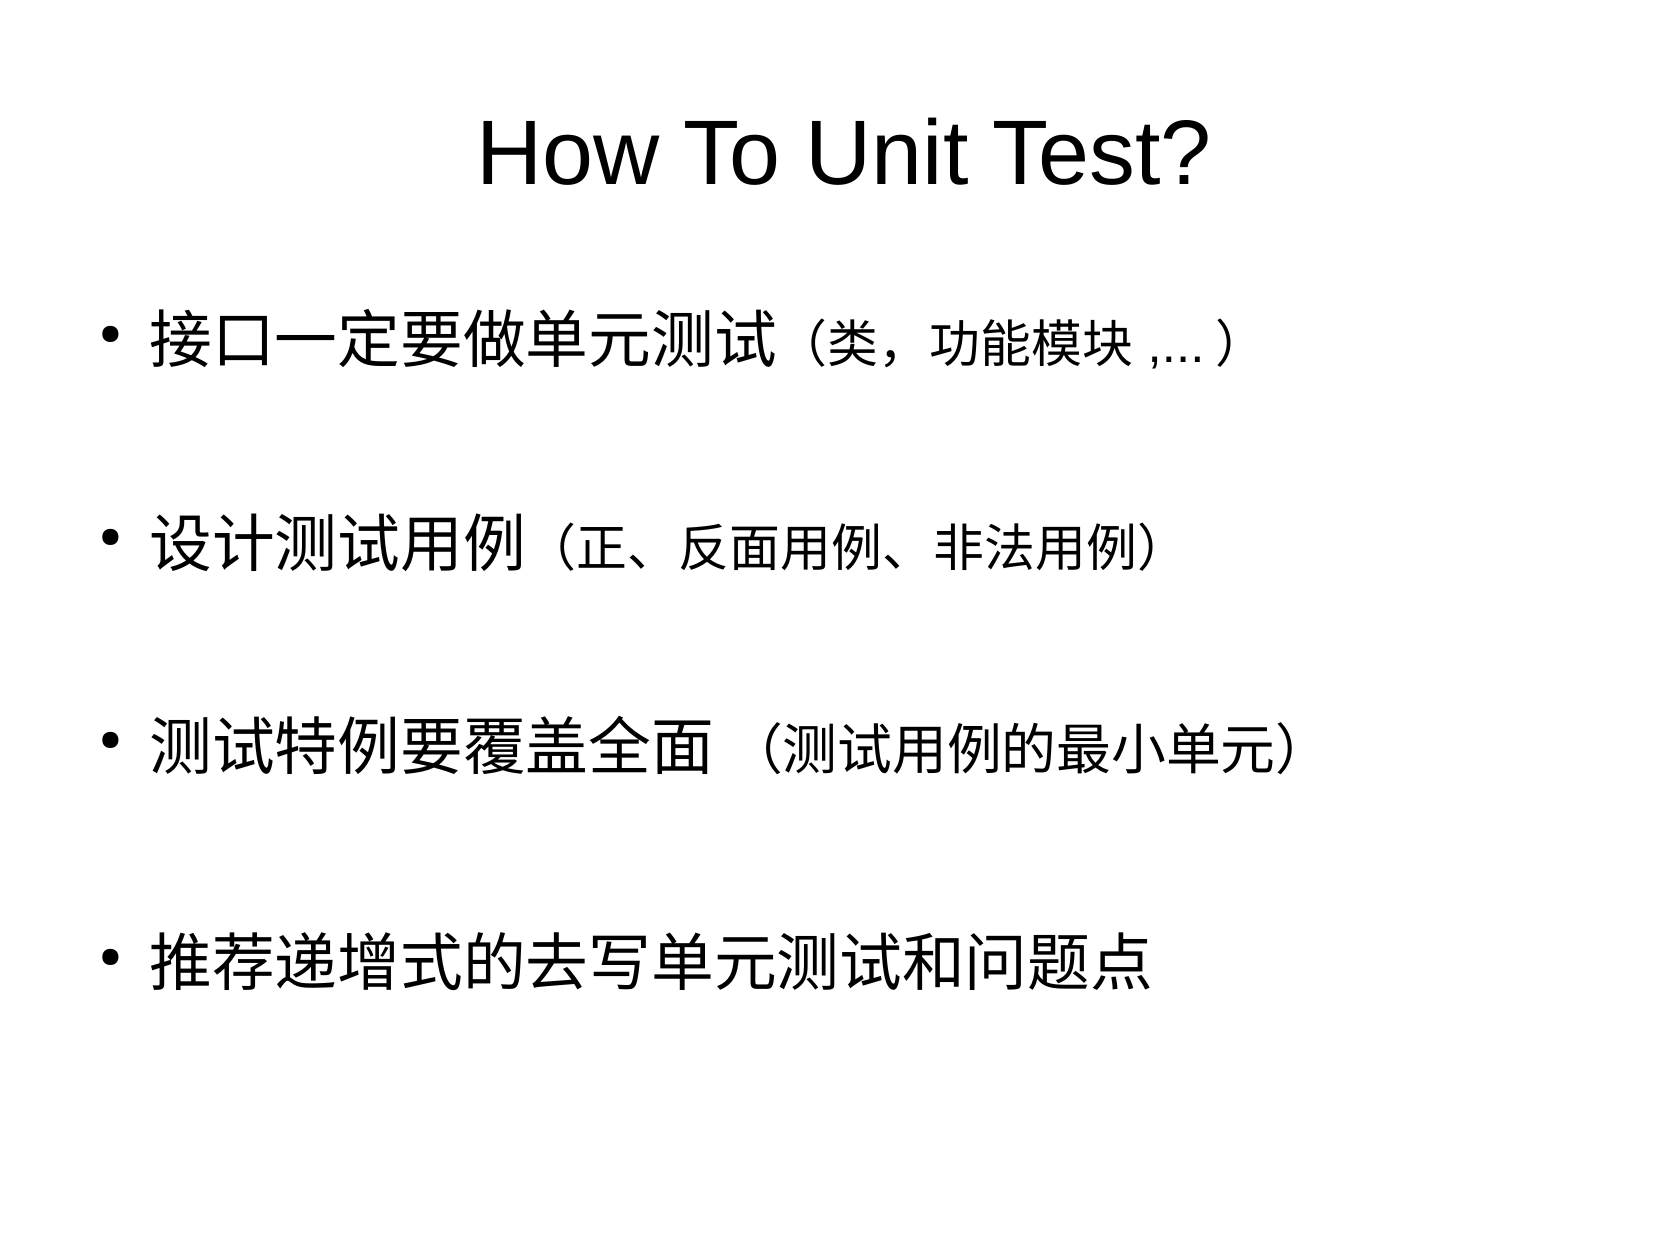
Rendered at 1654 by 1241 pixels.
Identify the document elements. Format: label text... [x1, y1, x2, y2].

list 接口一定要做单元测试（类，功能模块,...） 设计测试用例（正、反面用例、非法用例） 测试特例要覆盖全面 （测试用例的最小单元） 推荐递增式的去写单元测试和问题点 [82, 290, 1571, 1010]
title How To Unit Test? [82, 49, 1571, 257]
